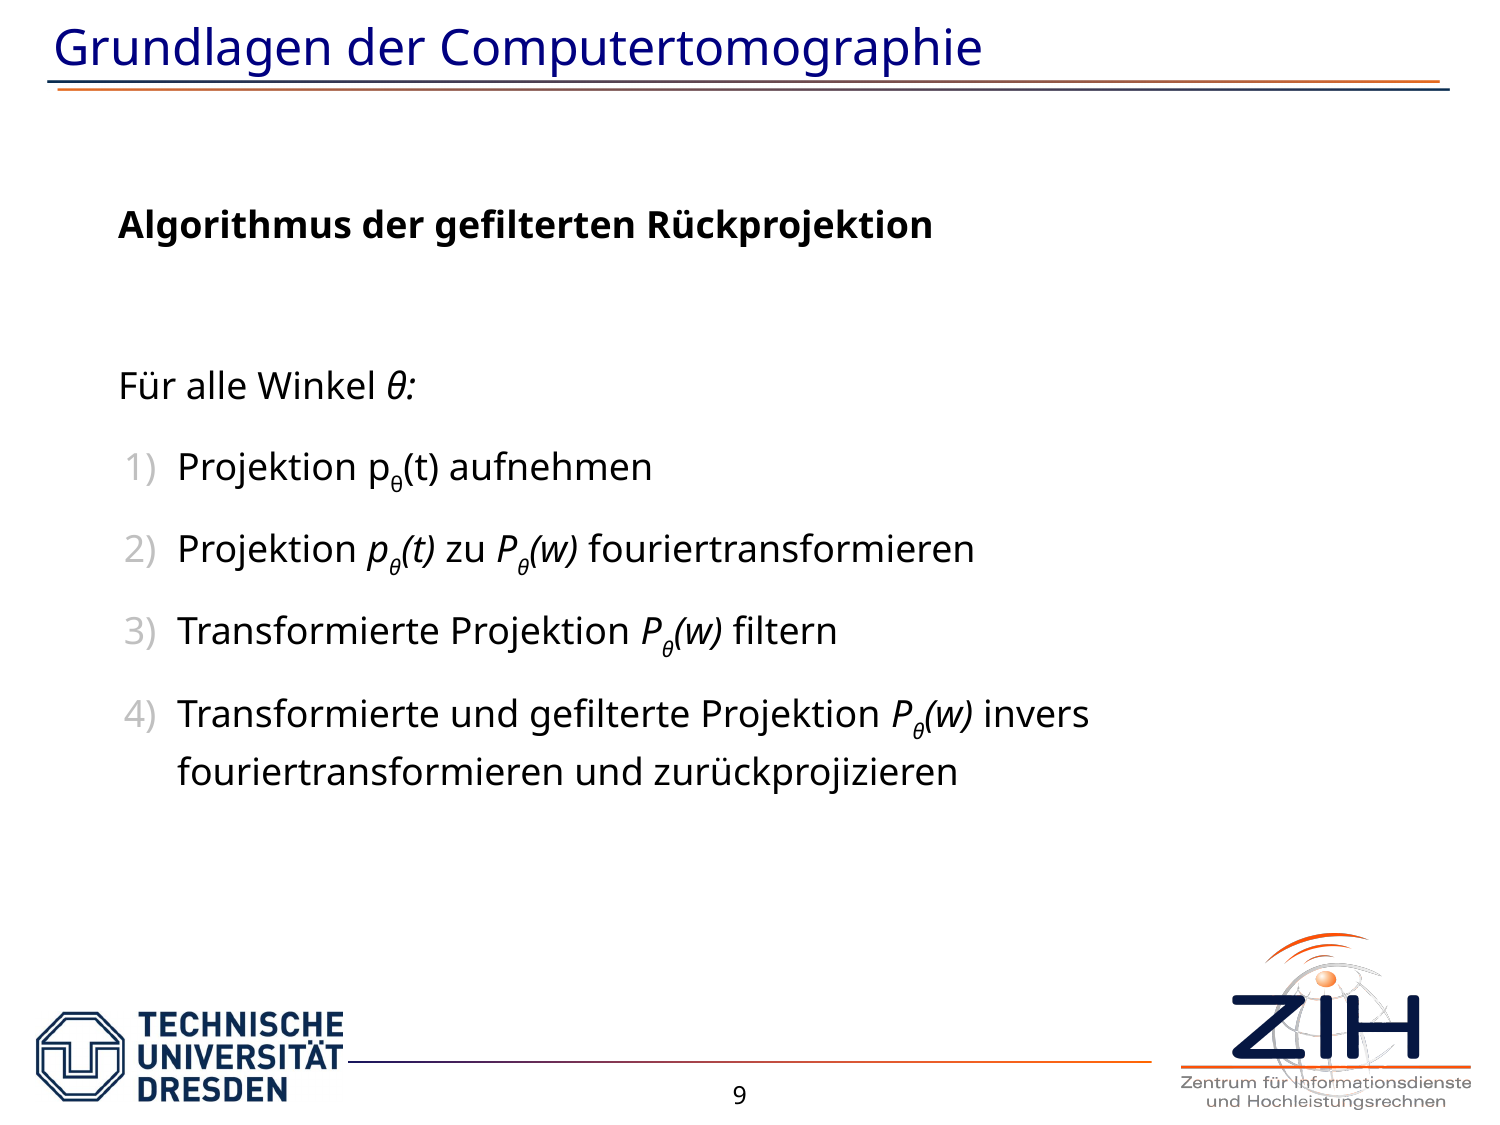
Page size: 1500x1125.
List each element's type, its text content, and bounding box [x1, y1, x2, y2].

list Algorithmus der gefilterten Rückprojektion Für alle Winkel θ: Projektion pθ(t) aufnehmen Projektion pθ(t) zu Pθ(w) fouriertransformieren Transformierte Projektion Pθ(w) filtern Transformierte und gefilterte Projektion Pθ(w) invers fouriertransformieren und zurückprojizieren [29, 118, 1418, 771]
title Grundlagen der Computertomographie [53, 12, 1453, 81]
picture [47, 80, 1450, 91]
picture [1181, 933, 1471, 1110]
picture [35, 1011, 343, 1102]
